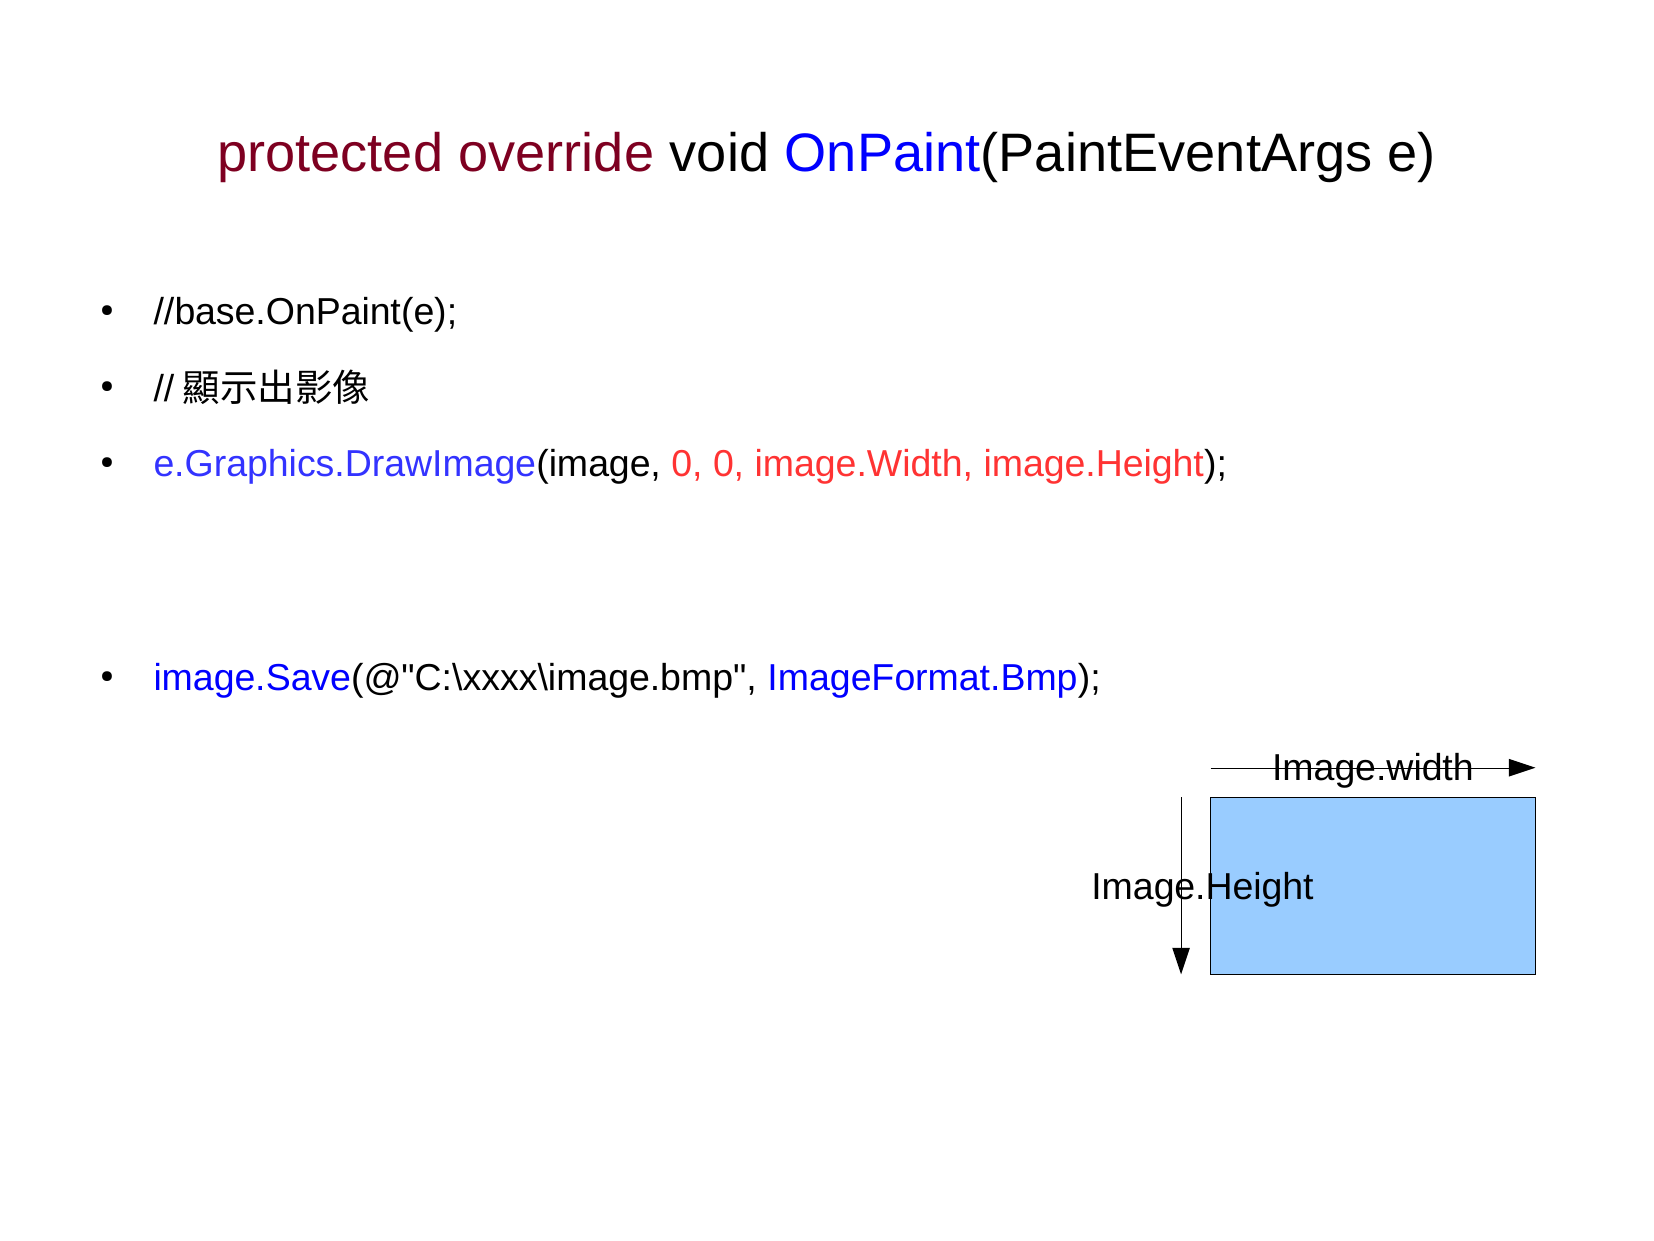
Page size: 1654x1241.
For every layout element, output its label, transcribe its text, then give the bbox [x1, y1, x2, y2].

list //base.OnPaint(e); //顯示出影像 e.Graphics.DrawImage(image, 0, 0, image.Width, image.Height); image.Save(@"C:\xxxx\image.bmp", ImageFormat.Bmp); [82, 290, 1571, 1109]
title protected override void OnPaint(PaintEventArgs e) [82, 49, 1571, 257]
text_box [1210, 797, 1536, 975]
text_box Image.Height [1076, 858, 1329, 916]
